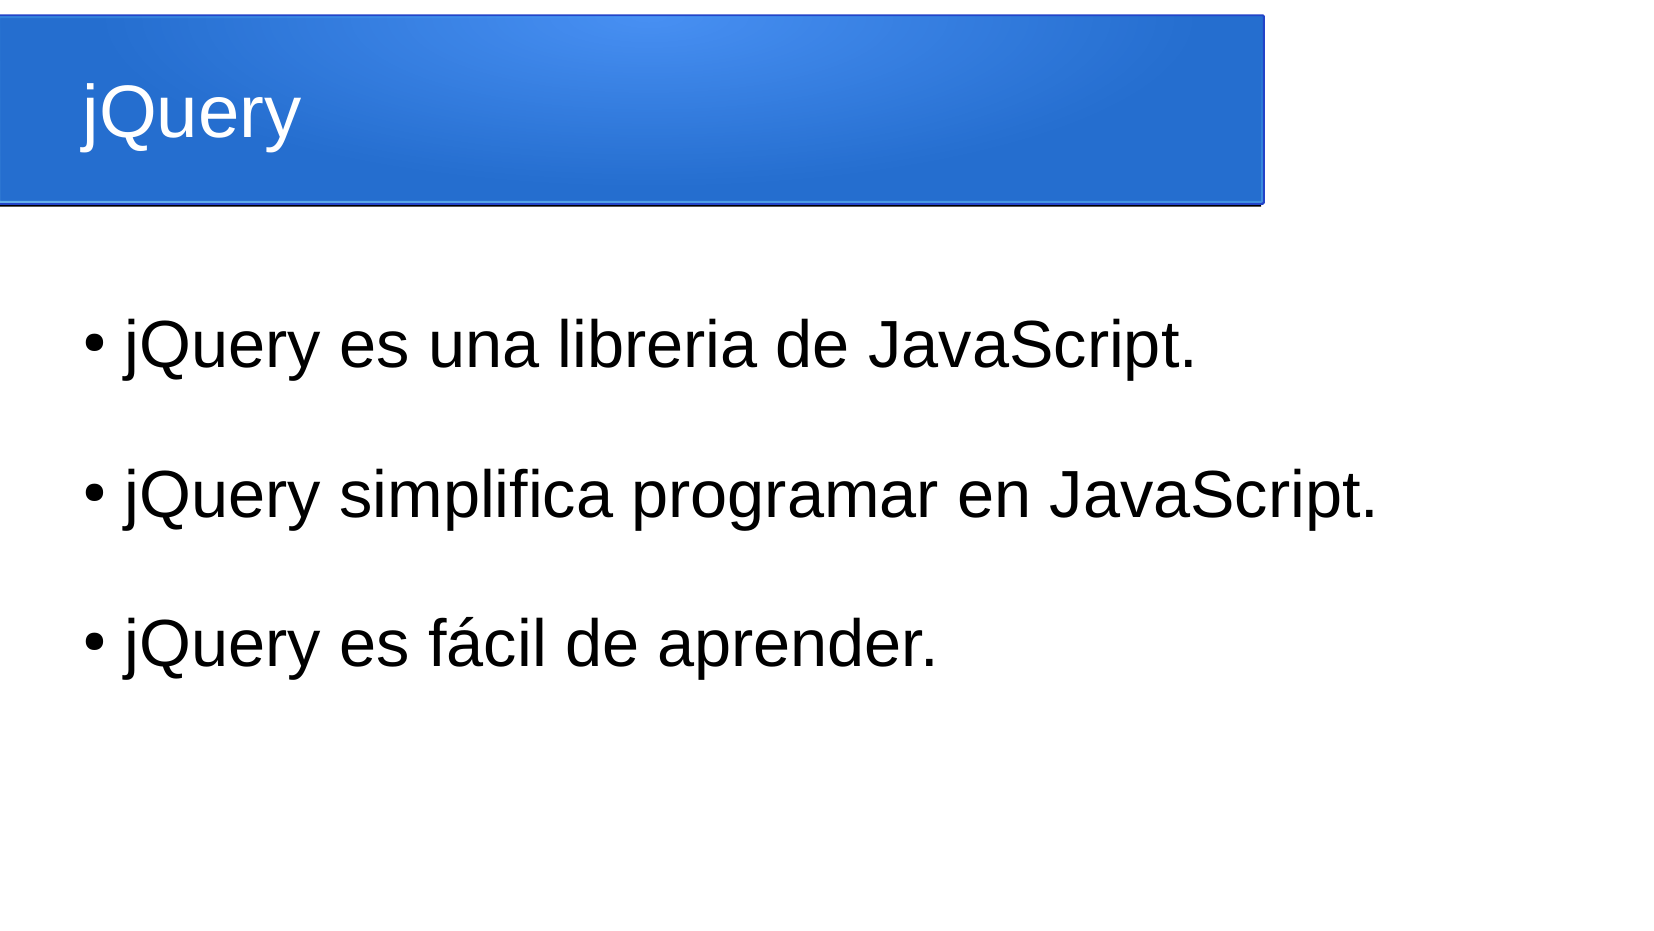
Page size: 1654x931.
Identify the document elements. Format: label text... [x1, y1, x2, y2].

title jQuery [82, 35, 1235, 189]
subtitle jQuery es una libreria de JavaScript. jQuery simplifica programar en JavaScript. jQuery es fácil de aprender. [82, 224, 1571, 764]
